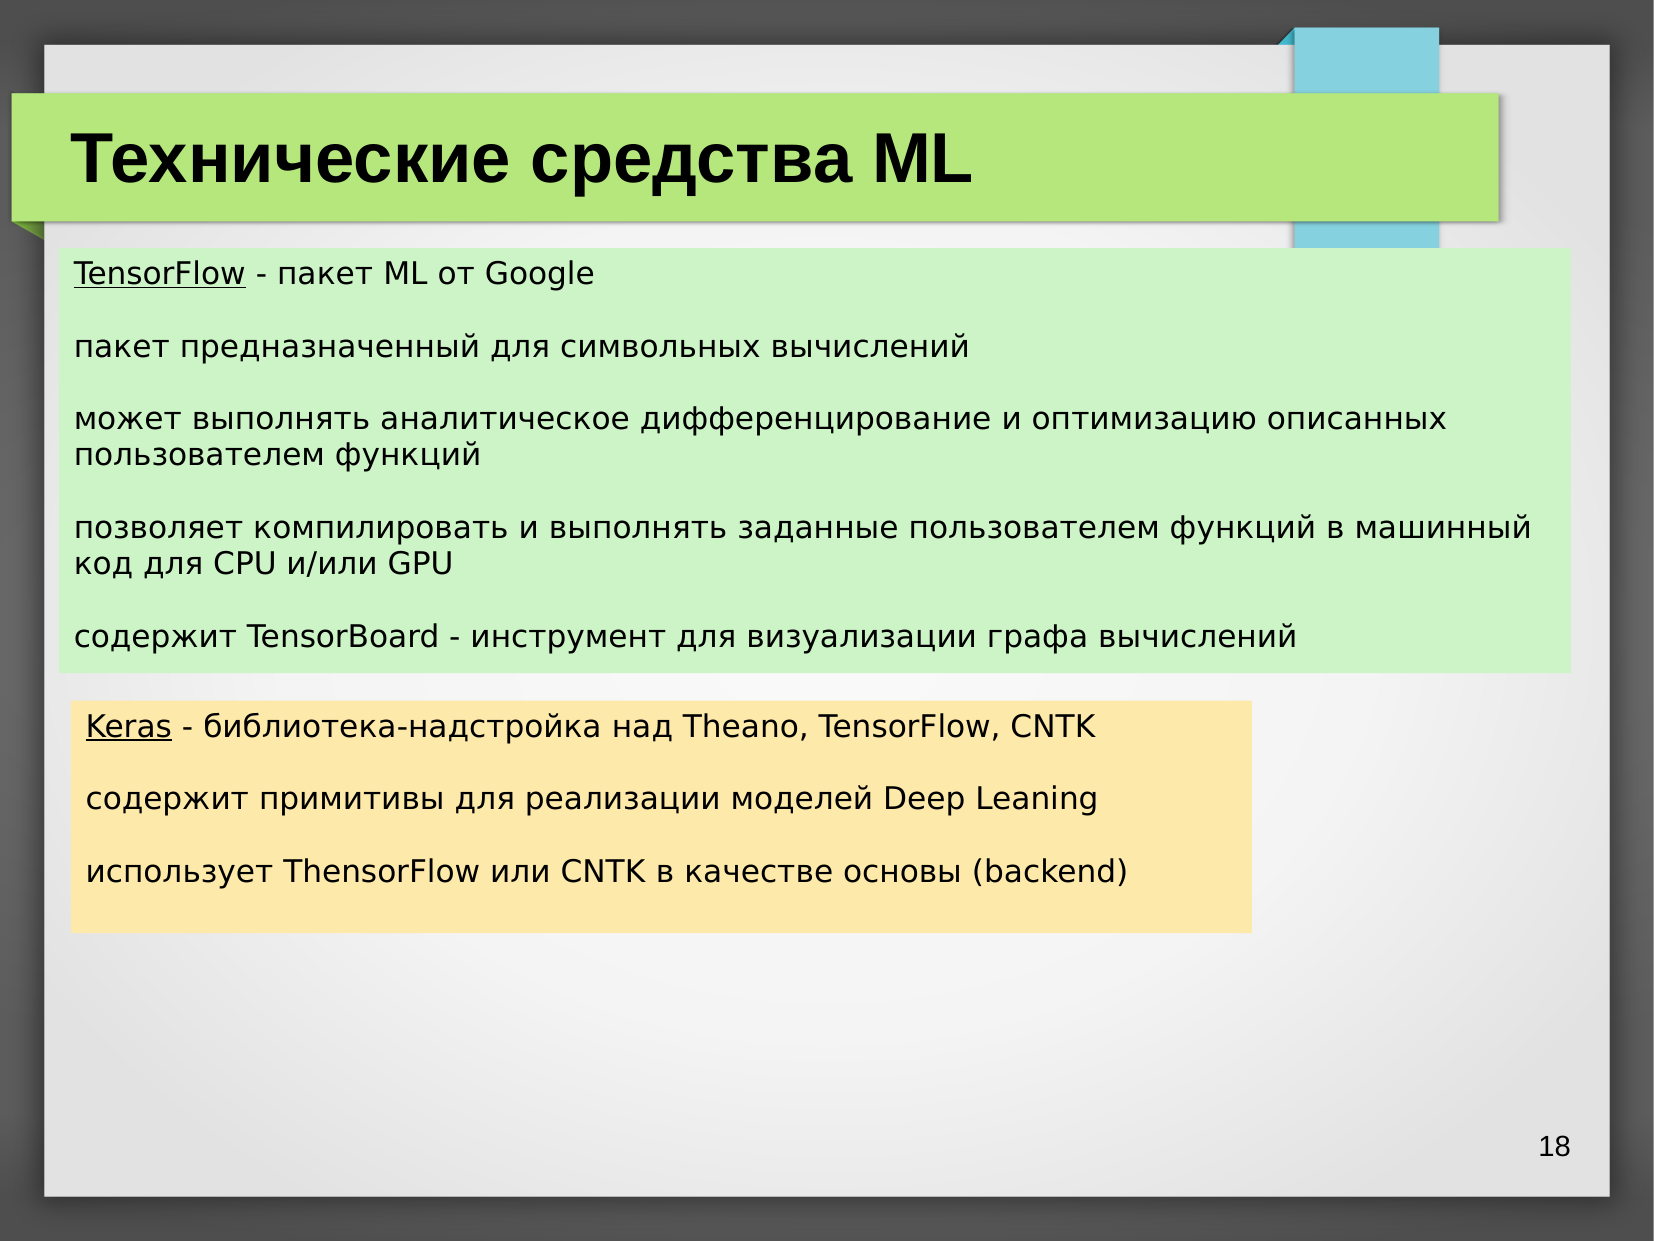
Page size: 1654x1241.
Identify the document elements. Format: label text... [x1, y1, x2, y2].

text_box TensorFlow - пакет ML от Google пакет предназначенный для символьных вычислений может выполнять аналитическое дифференцирование и оптимизацию описанных пользователем функций позволяет компилировать и выполнять заданные пользователем функций в машинный код для CPU и/или GPU содержит TensorBoard - инструмент для визуализации графа вычислений [59, 248, 1571, 674]
picture [0, 0, 1654, 1241]
text_box Keras - библиотека-надстройка над Theano, TensorFlow, CNTK содержит примитивы для реализации моделей Deep Leaning использует ThensorFlow или CNTK в качестве основы (backend) [70, 700, 1252, 934]
title Технические средства ML [70, 118, 1205, 199]
